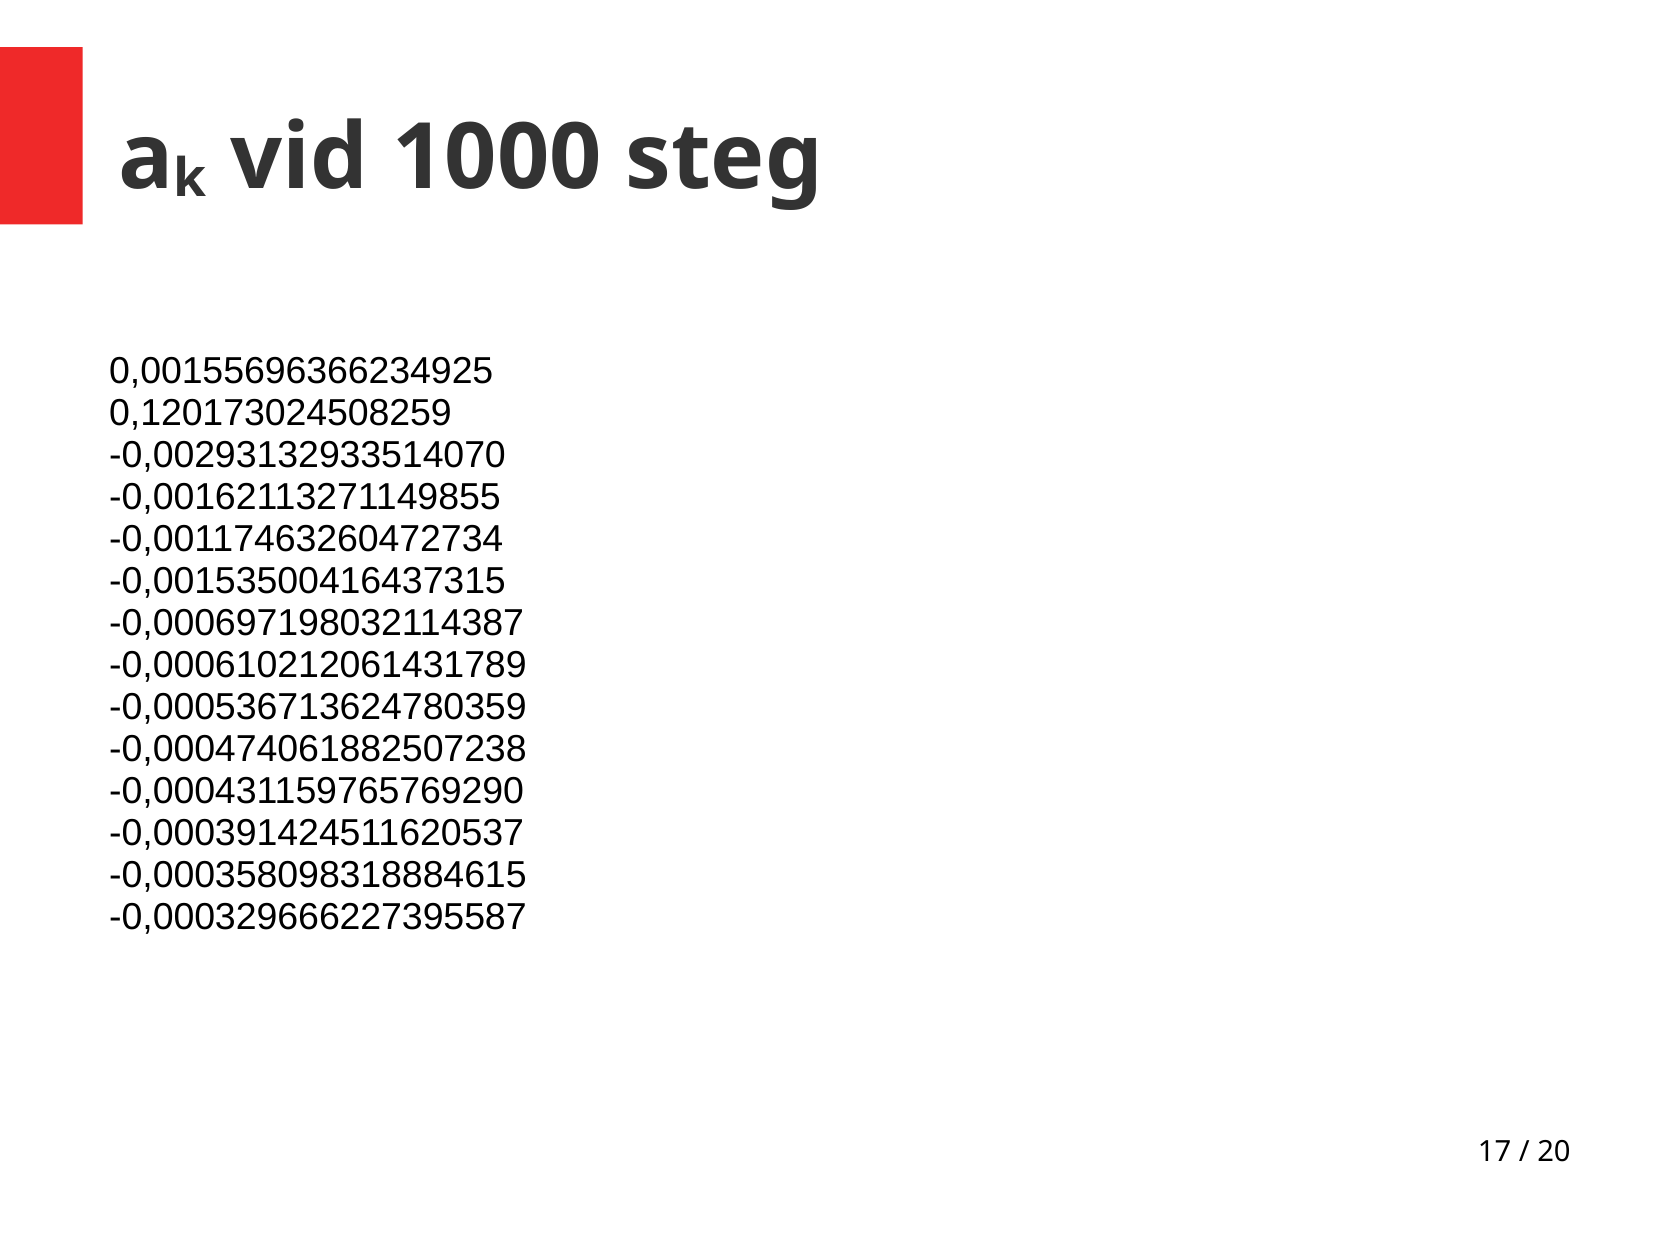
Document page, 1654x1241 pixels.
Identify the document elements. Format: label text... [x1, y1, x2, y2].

text_box 0,00155696366234925 0,120173024508259 -0,00293132933514070 -0,00162113271149855 -0,00117463260472734 -0,00153500416437315 -0,000697198032114387 -0,000610212061431789 -0,000536713624780359 -0,000474061882507238 -0,000431159765769290 -0,000391424511620537 -0,000358098318884615 -0,000329666227395587 [94, 342, 709, 946]
title ak vid 1000 steg [118, 49, 1571, 257]
